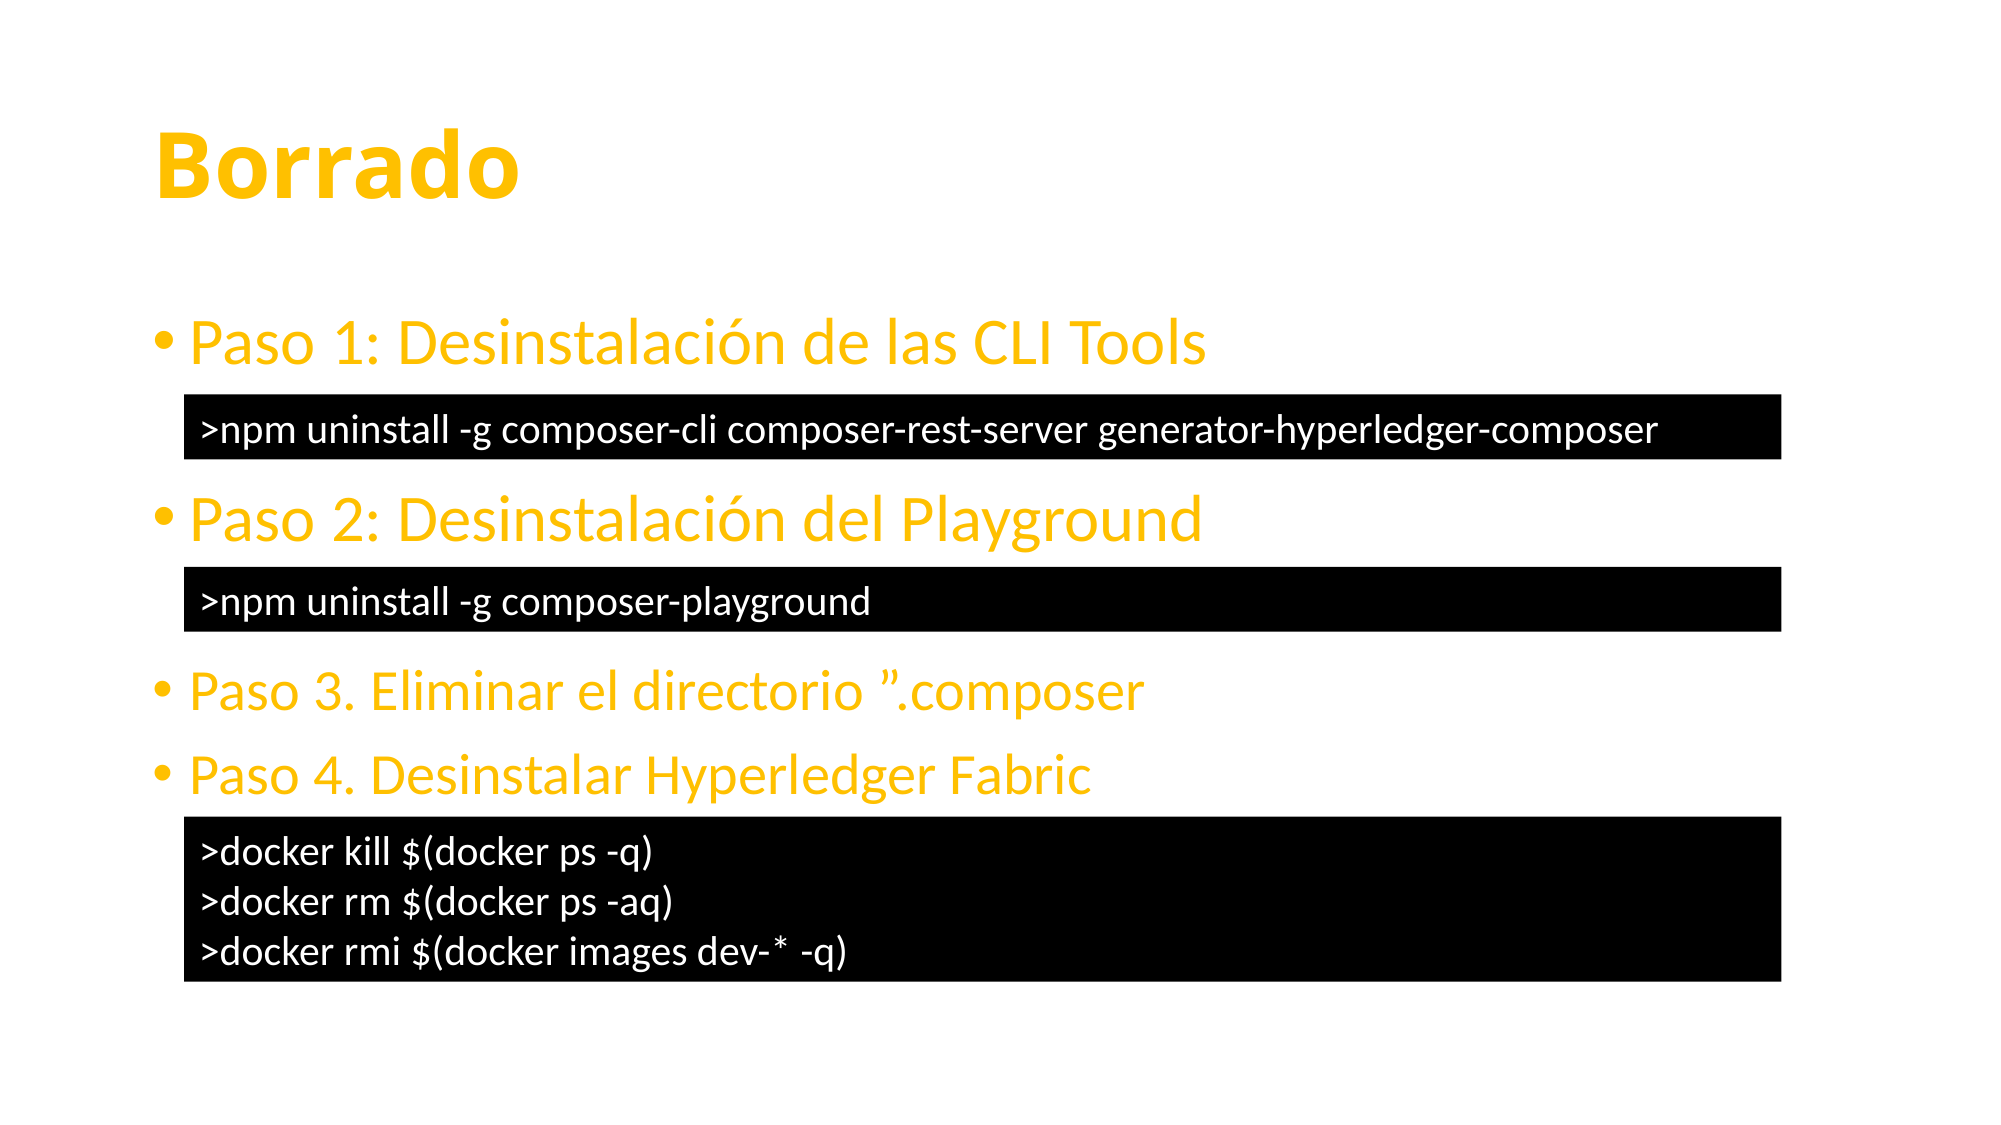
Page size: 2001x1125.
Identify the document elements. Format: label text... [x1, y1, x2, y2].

text_box >npm uninstall -g composer-cli composer-rest-server generator-hyperledger-composer [184, 394, 1782, 460]
text_box >docker kill $(docker ps -q) >docker rm $(docker ps -aq) >docker rmi $(docker images dev-* -q) [184, 816, 1782, 982]
title Borrado [137, 59, 1863, 278]
list Paso 1: Desinstalación de las CLI Tools Paso 2: Desinstalación del Playground Paso 3. Eliminar el directorio ”.composer Paso 4. Desinstalar Hyperledger Fabric [137, 299, 1863, 1014]
text_box >npm uninstall -g composer-playground [184, 566, 1782, 632]
